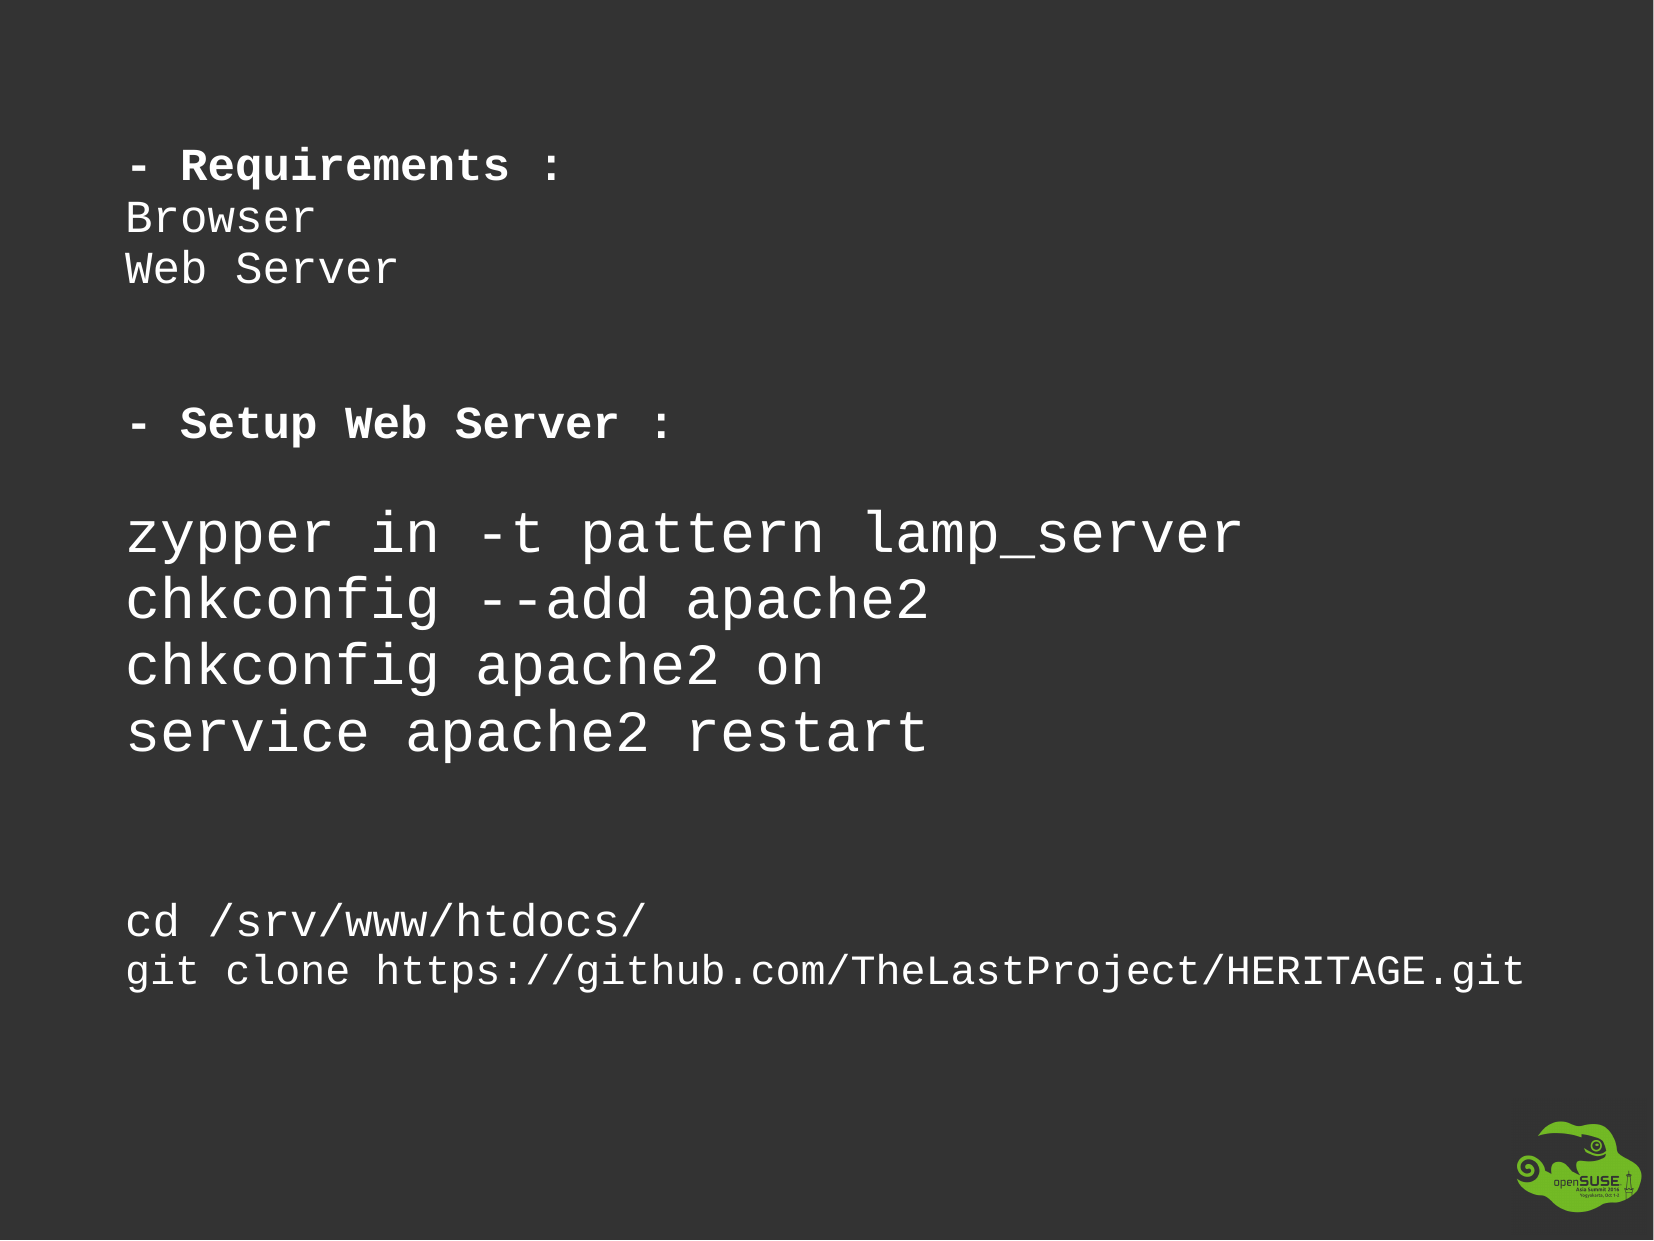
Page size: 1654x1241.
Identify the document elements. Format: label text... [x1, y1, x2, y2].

text_box - Requirements : Browser Web Server - Setup Web Server : zypper in -t pattern lamp_server chkconfig --add apache2 chkconfig apache2 on service apache2 restart [110, 135, 1261, 777]
picture [1511, 1098, 1647, 1235]
text_box cd /srv/www/htdocs/ git clone https://github.com/TheLastProject/HERITAGE.git [110, 891, 1591, 1006]
